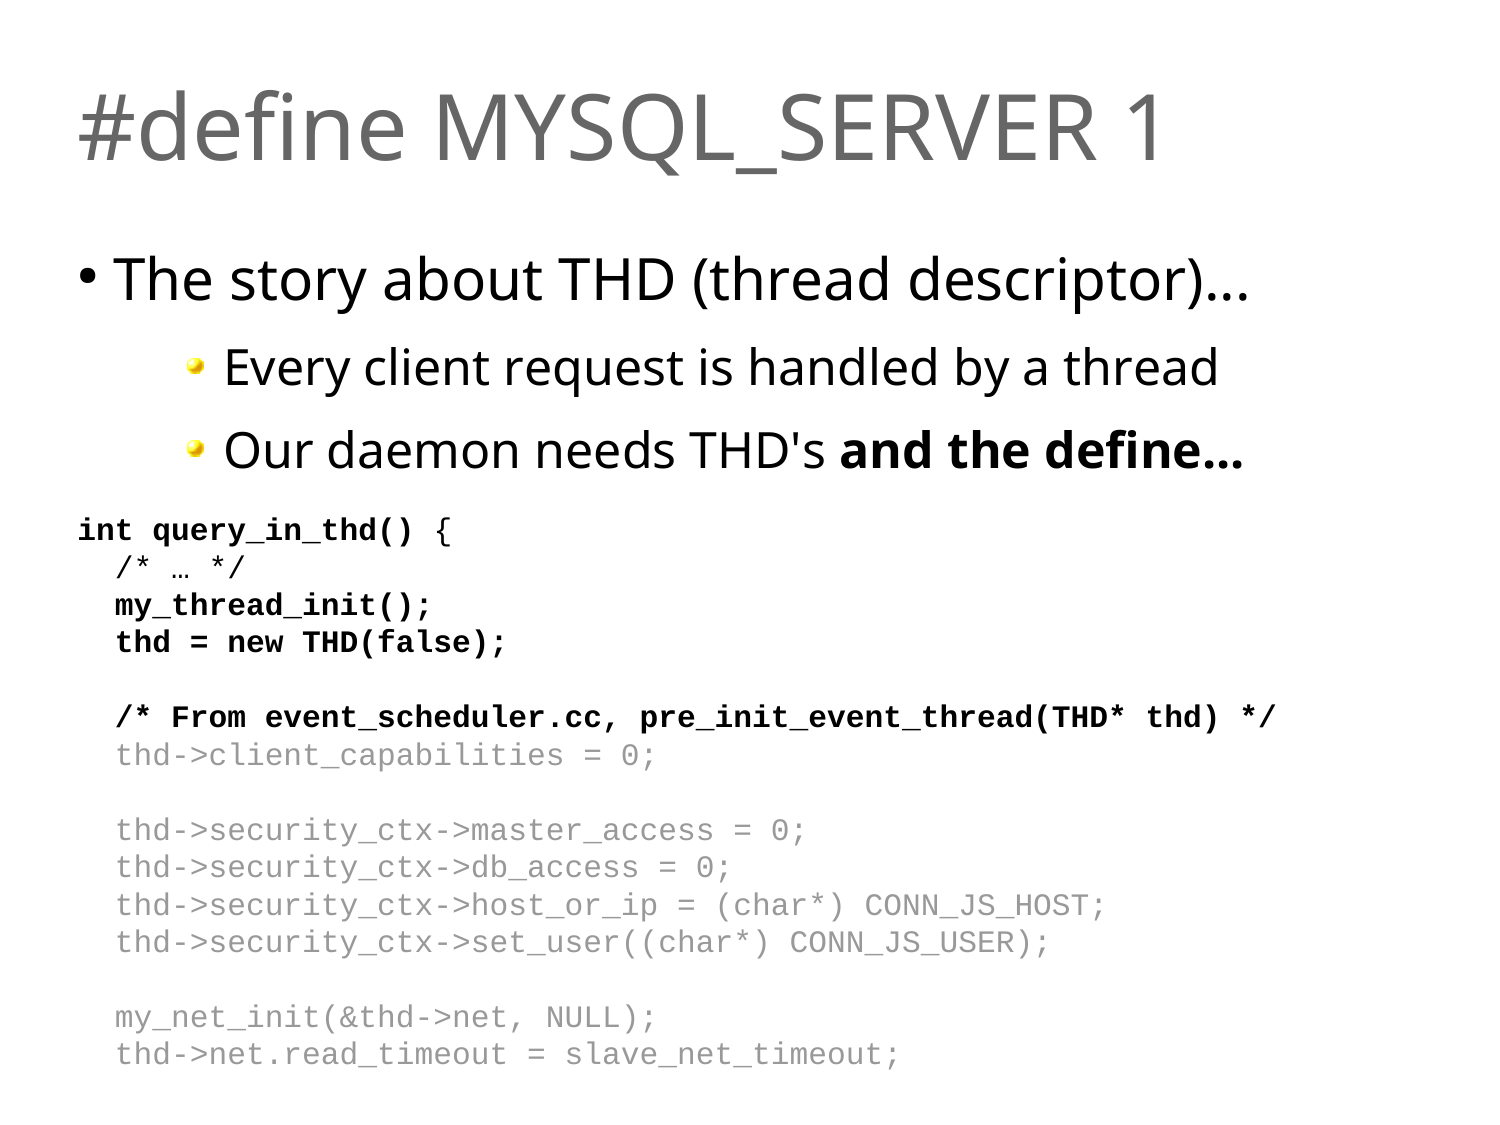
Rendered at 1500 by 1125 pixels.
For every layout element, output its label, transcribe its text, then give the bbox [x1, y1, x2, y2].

list The story about THD (thread descriptor)... Every client request is handled by a thread Our daemon needs THD's and the define... [62, 251, 1438, 501]
title #define MYSQL_SERVER 1 [62, 0, 1438, 251]
text_box int query_in_thd() { /* … */ my_thread_init(); thd = new THD(false); /* From event_scheduler.cc, pre_init_event_thread(THD* thd) */ thd->client_capabilities = 0; thd->security_ctx->master_access = 0; thd->security_ctx->db_access = 0; thd->security_ctx->host_or_ip = (char*) CONN_JS_HOST; thd->security_ctx->set_user((char*) CONN_JS_USER); my_net_init(&thd->net, NULL); thd->net.read_timeout = slave_net_timeout; [62, 501, 1438, 1079]
